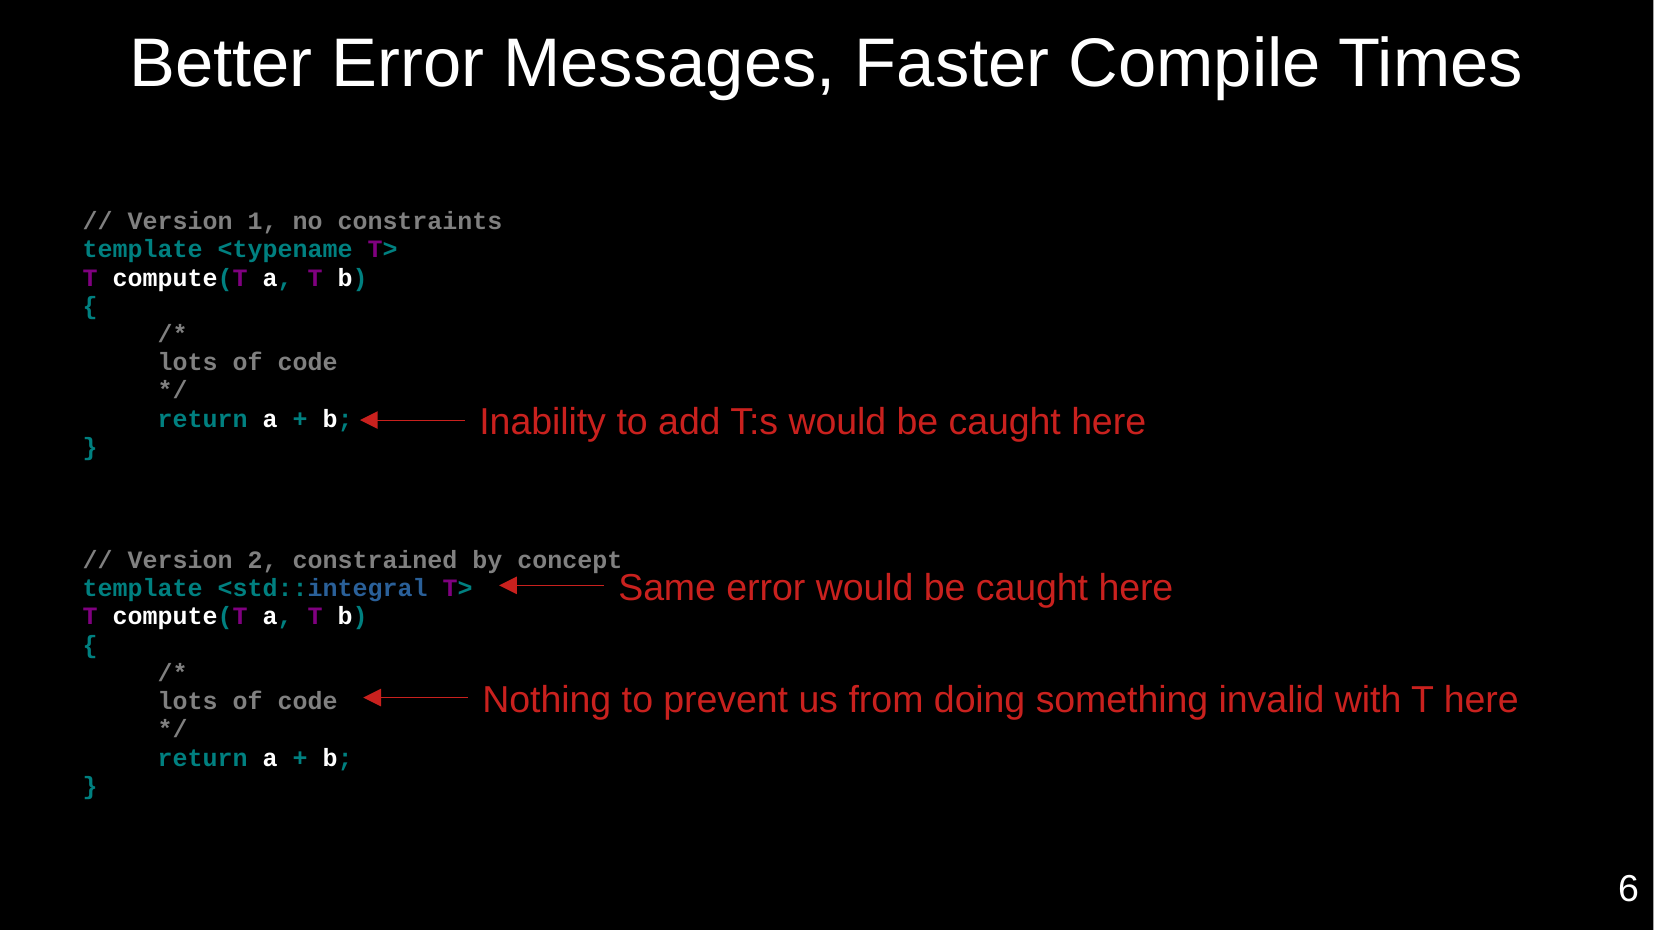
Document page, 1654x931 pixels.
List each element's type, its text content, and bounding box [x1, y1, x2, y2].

subtitle // Version 1, no constraints template <typename T> T compute(T a, T b) { /* lots of code */ return a + b; } // Version 2, constrained by concept template <std::integral T> T compute(T a, T b) { /* lots of code */ return a + b; } [82, 180, 1571, 830]
text_box Same error would be caught here [603, 558, 1324, 616]
text_box Nothing to prevent us from doing something invalid with T here [467, 670, 1546, 728]
text_box Inability to add T:s would be caught here [464, 393, 1185, 451]
text_box <number> [1024, 860, 1654, 931]
title Better Error Messages, Faster Compile Times [82, 4, 1571, 121]
